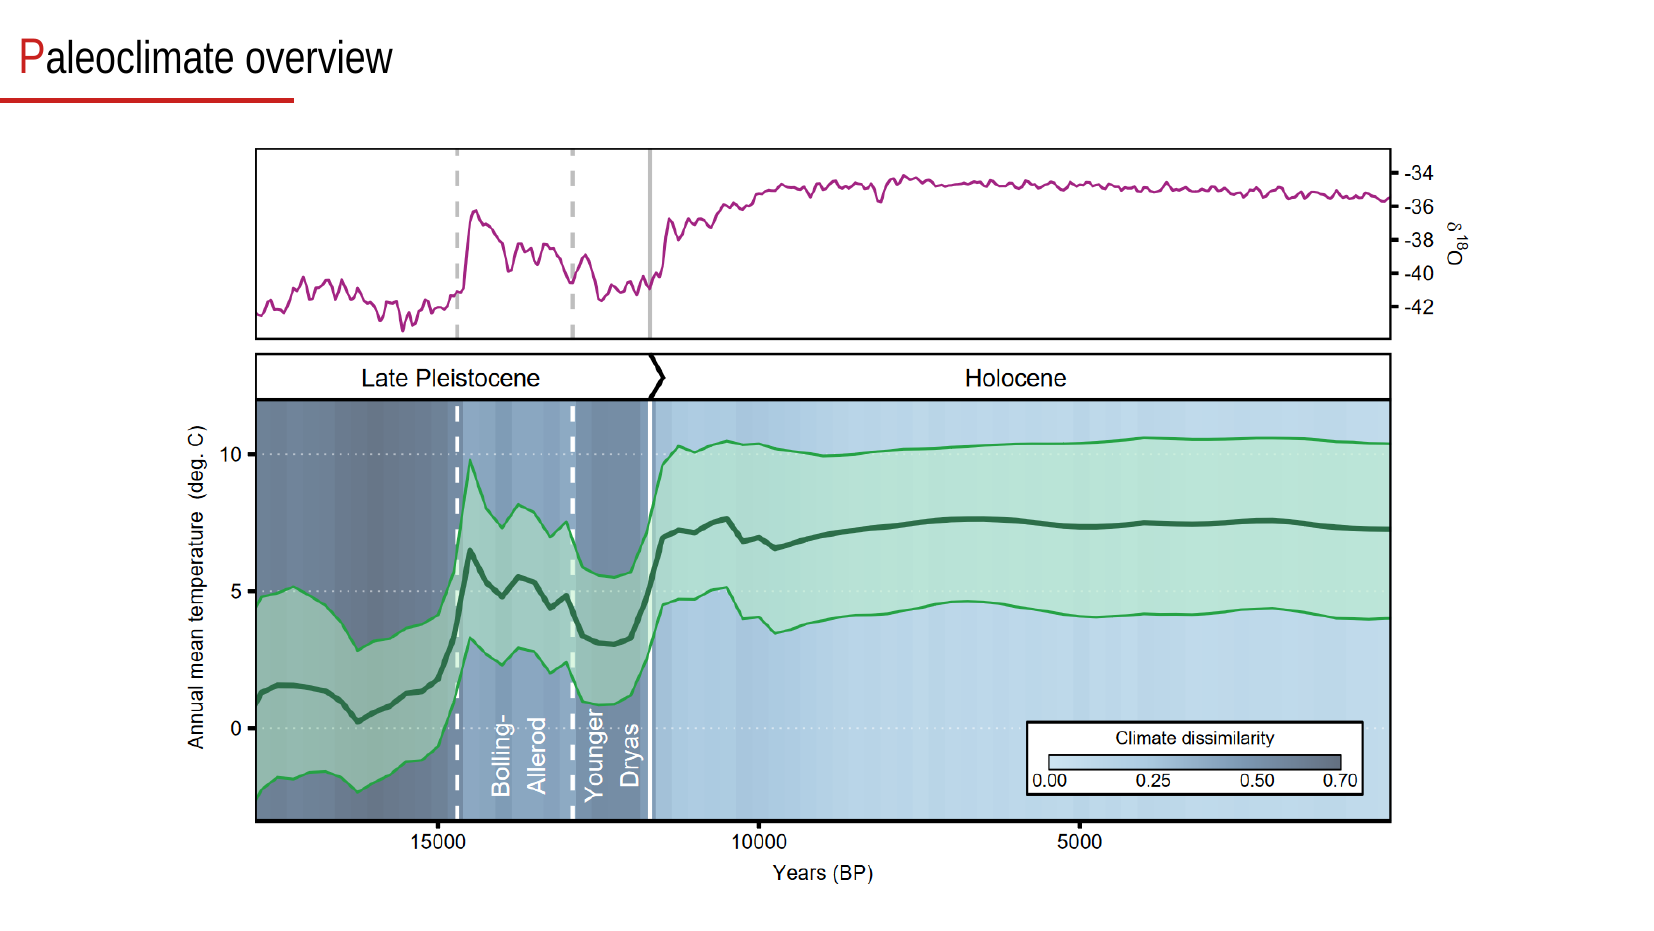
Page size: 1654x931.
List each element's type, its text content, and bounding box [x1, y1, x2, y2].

picture [177, 135, 1477, 890]
text_box Paleoclimate overview [3, 0, 1653, 121]
